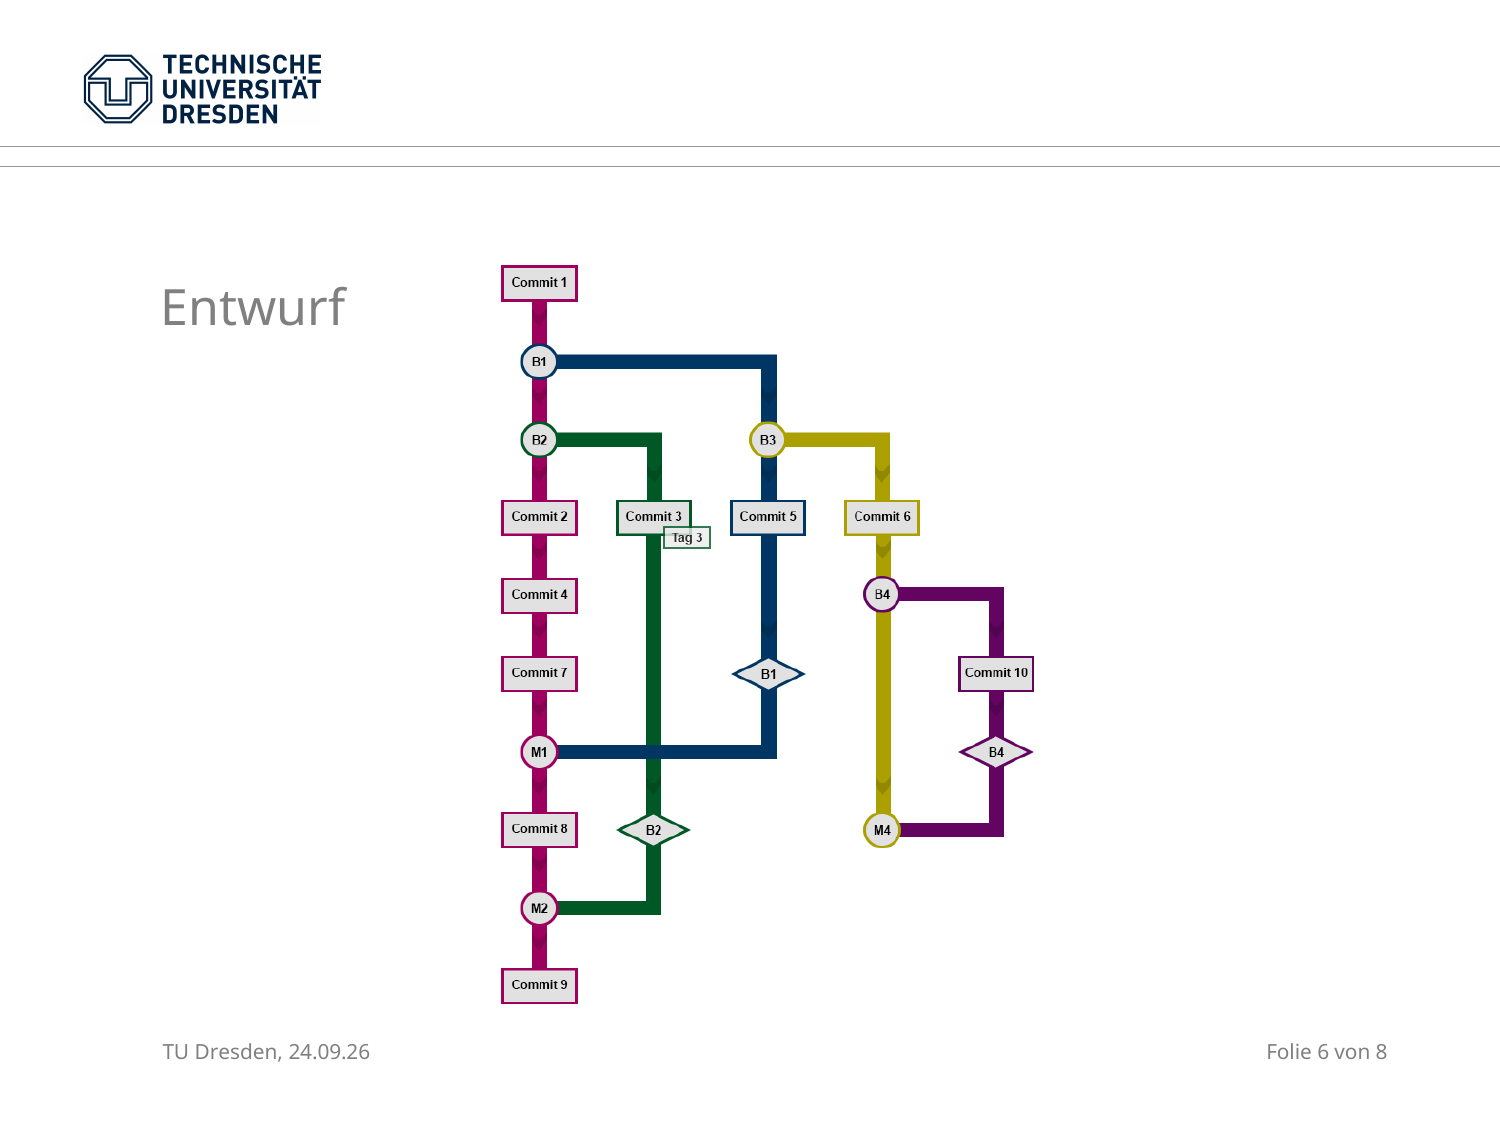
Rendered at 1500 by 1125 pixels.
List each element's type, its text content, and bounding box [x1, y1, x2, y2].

picture [83, 54, 321, 124]
title Entwurf [160, 238, 1392, 374]
picture [501, 265, 1034, 1004]
